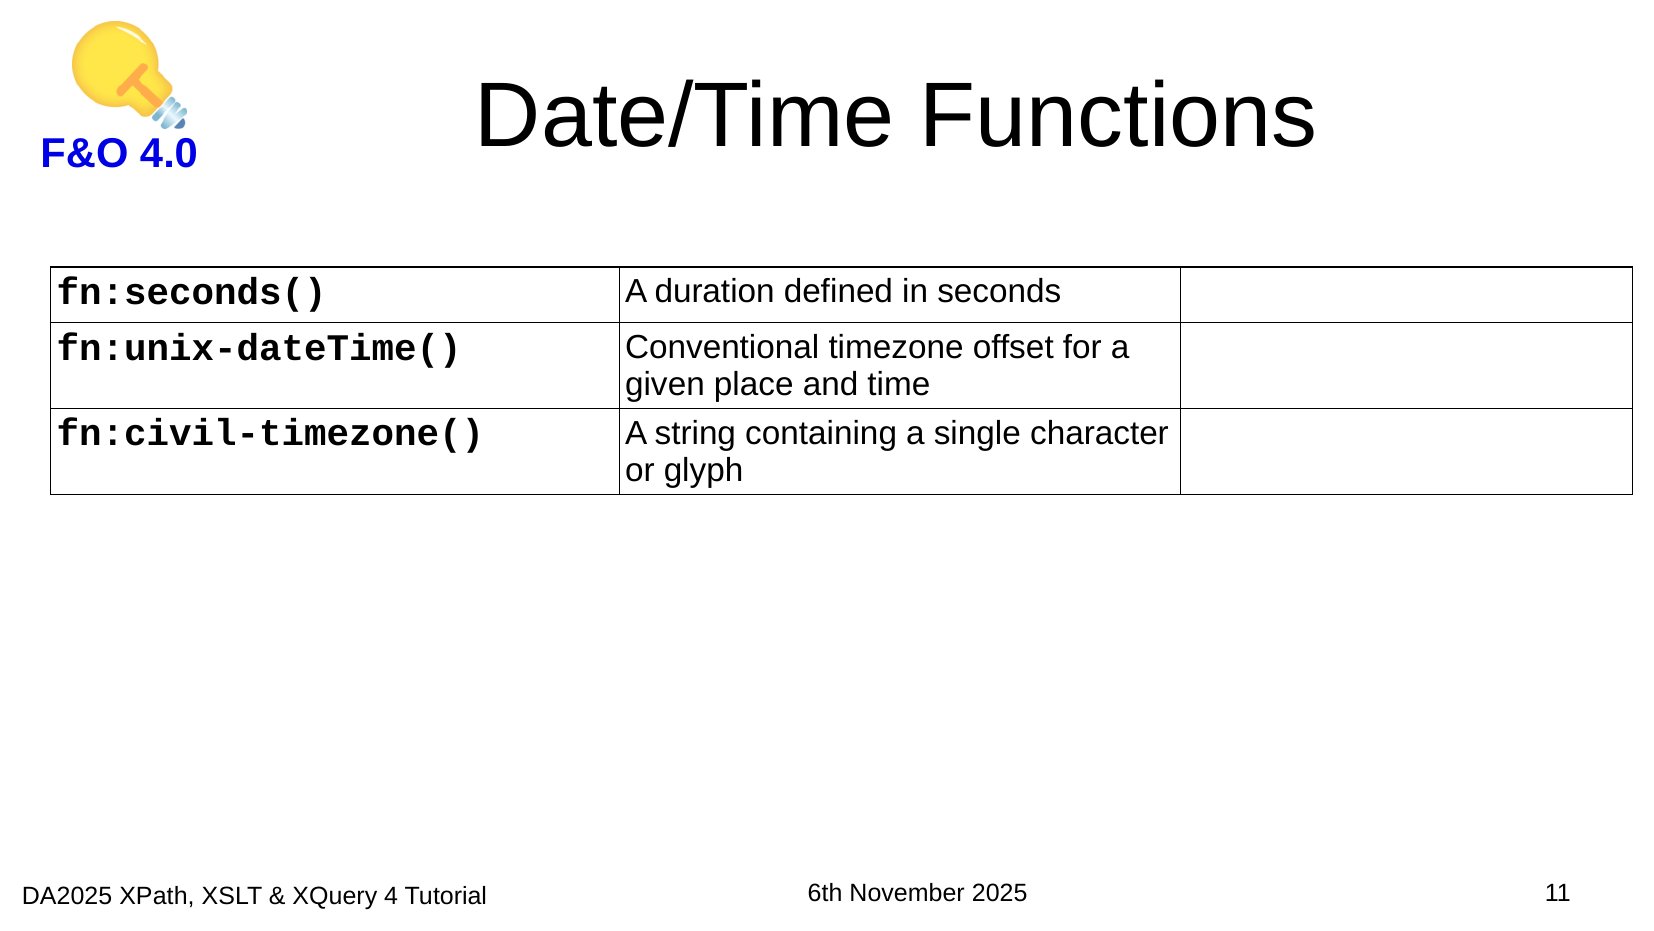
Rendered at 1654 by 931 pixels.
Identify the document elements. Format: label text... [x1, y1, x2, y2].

table_cell A string containing a single character or glyph [620, 409, 1180, 494]
table_cell Conventional timezone offset for a given place and time [620, 323, 1180, 408]
title Date/Time Functions [222, 37, 1571, 193]
table_cell [1181, 323, 1632, 408]
table_cell [1181, 409, 1632, 494]
table_cell fn:unix-dateTime() [51, 323, 619, 408]
picture [72, 21, 187, 129]
table_header [1181, 268, 1632, 322]
table_header A duration defined in seconds [620, 268, 1180, 322]
table_cell fn:civil-timezone() [51, 409, 619, 494]
table_header fn:seconds() [51, 268, 619, 322]
